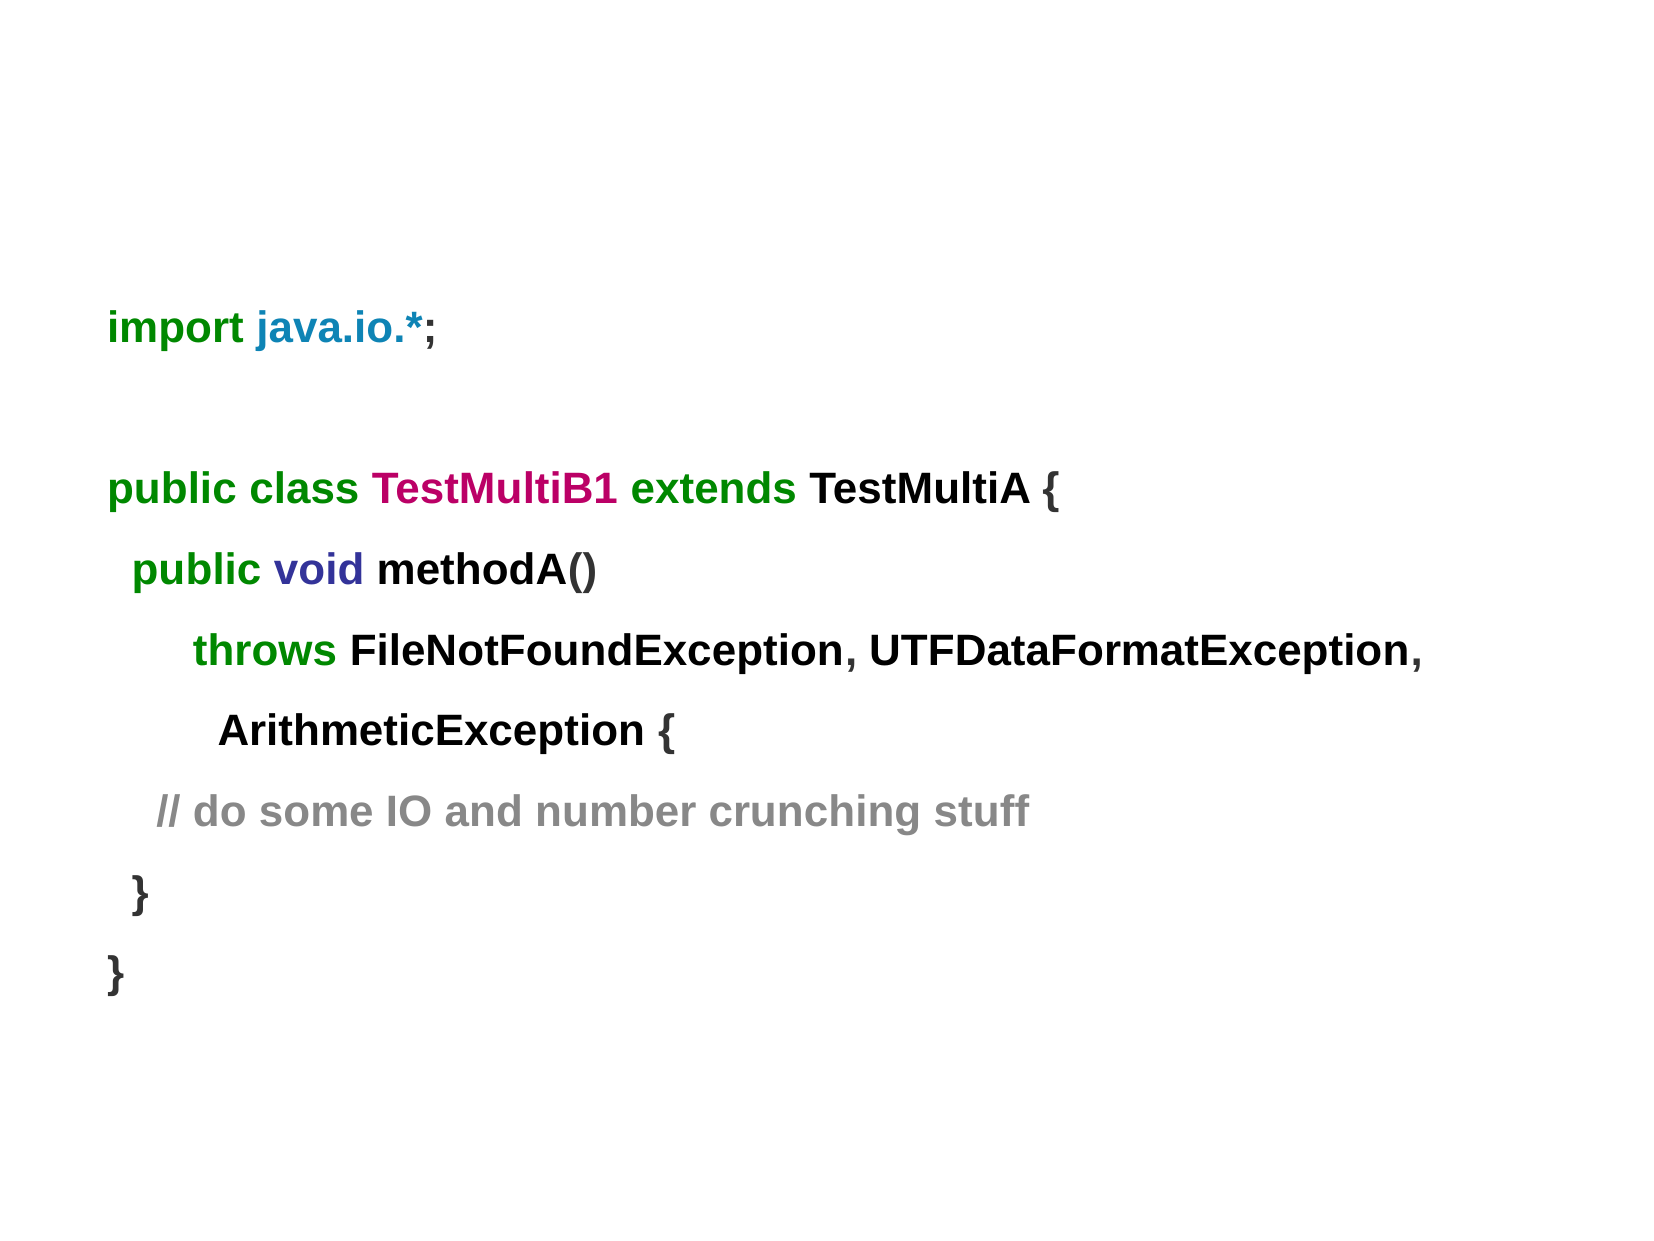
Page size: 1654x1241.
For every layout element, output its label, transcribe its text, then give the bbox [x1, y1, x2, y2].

list import java.io.*; public class TestMultiB1 extends TestMultiA { public void methodA() throws FileNotFoundException, UTFDataFormatException, ArithmeticException { // do some IO and number crunching stuff } } [82, 290, 1538, 1010]
